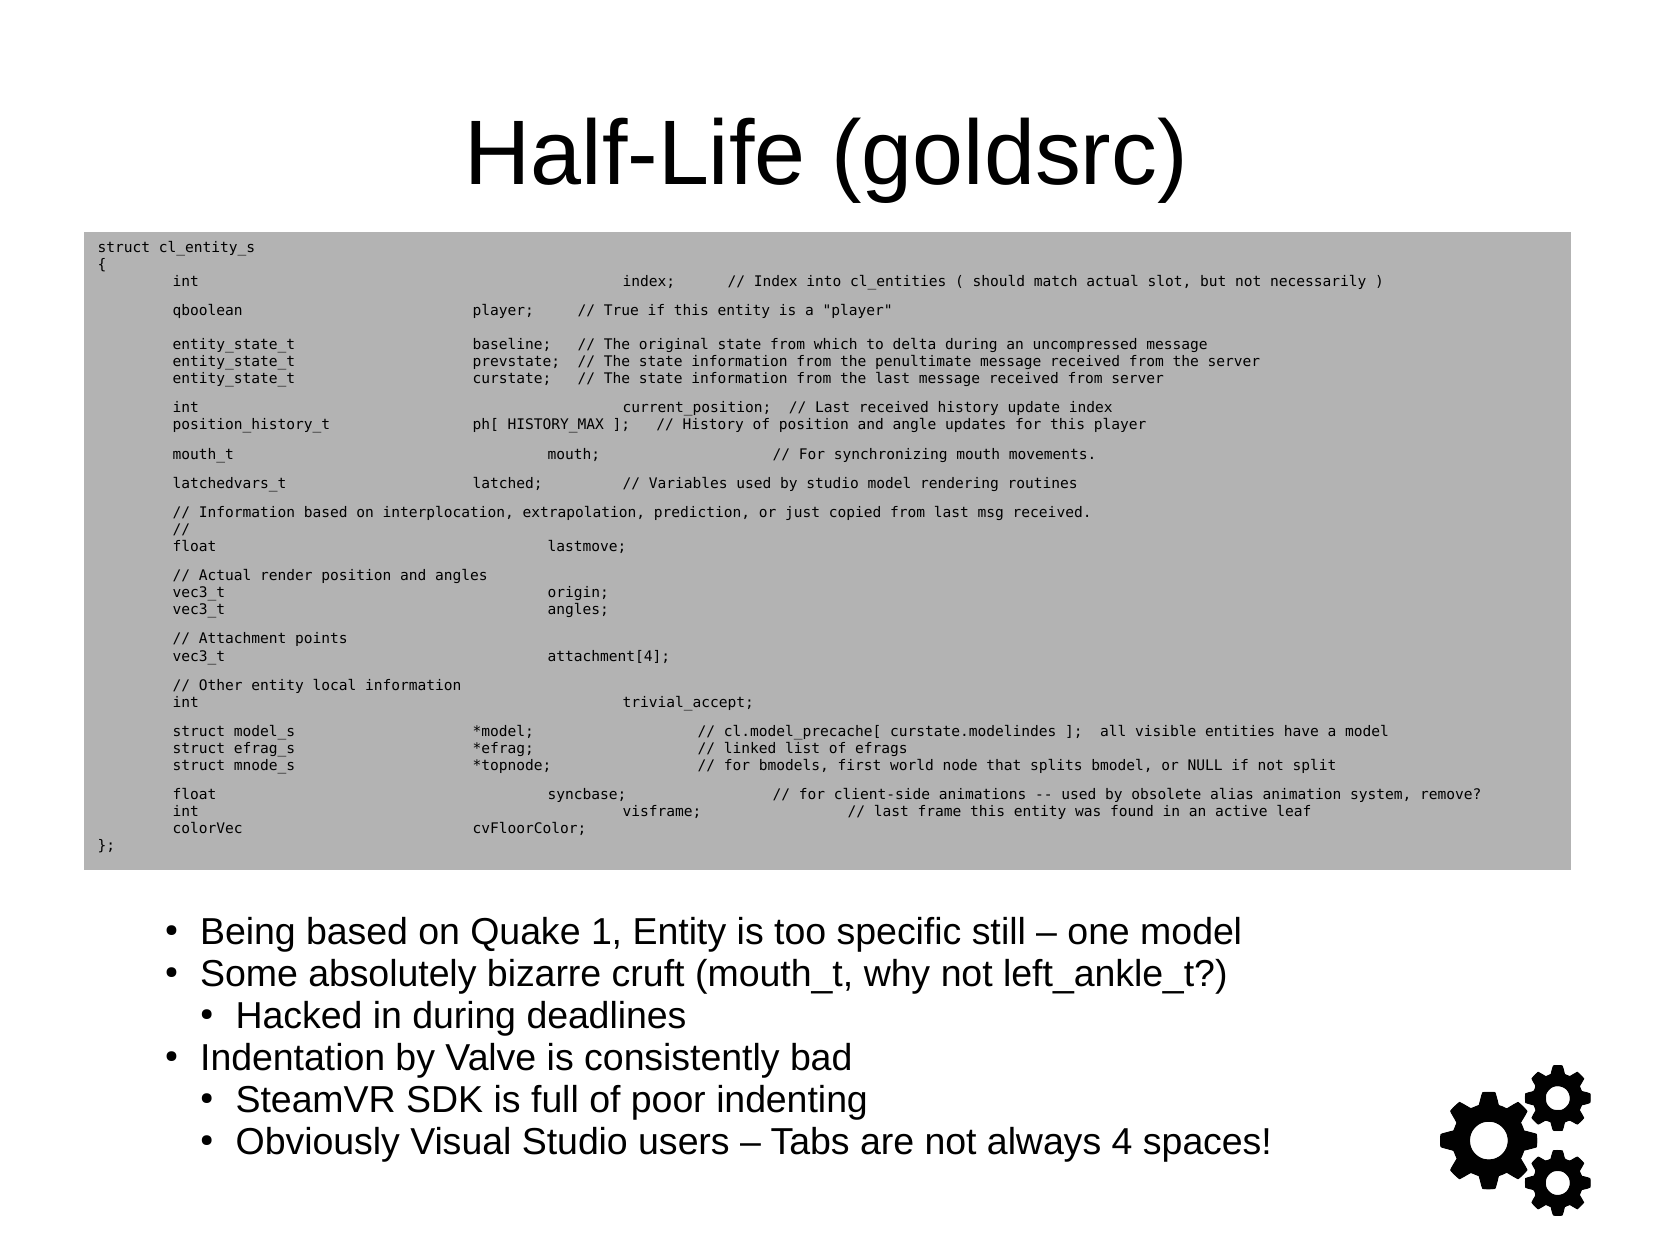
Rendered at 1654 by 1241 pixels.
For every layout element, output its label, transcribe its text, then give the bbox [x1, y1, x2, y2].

picture [1440, 1065, 1591, 1216]
title Half-Life (goldsrc) [82, 49, 1571, 231]
text_box Being based on Quake 1, Entity is too specific still – one model Some absolutely bizarre cruft (mouth_t, why not left_ankle_t?) Hacked in during deadlines Indentation by Valve is consistently bad SteamVR SDK is full of poor indenting Obviously Visual Studio users – Tabs are not always 4 spaces! [150, 903, 1336, 1171]
table_header struct cl_entity_s { int index; // Index into cl_entities ( should match actual slot, but not necessarily ) qboolean player; // True if this entity is a "player" entity_state_t baseline; // The original state from which to delta during an uncompressed message entity_state_t prevstate; // The state information from the penultimate message received from the server entity_state_t curstate; // The state information from the last message received from server int current_position; // Last received history update index position_history_t ph[ HISTORY_MAX ]; // History of position and angle updates for this player mouth_t mouth; // For synchronizing mouth movements. latchedvars_t latched; // Variables used by studio model rendering routines // Information based on interplocation, extrapolation, prediction, or just copied from last msg received. // float lastmove; // Actual render position and angles vec3_t origin; vec3_t angles; // Attachment points vec3_t attachment[4]; // Other entity local information int trivial_accept; struct model_s *model; // cl.model_precache[ curstate.modelindes ]; all visible entities have a model struct efrag_s *efrag; // linked list of efrags struct mnode_s *topnode; // for bmodels, first world node that splits bmodel, or NULL if not split float syncbase; // for client-side animations -- used by obsolete alias animation system, remove? int visframe; // last frame this entity was found in an active leaf colorVec cvFloorColor; }; [84, 232, 1571, 870]
